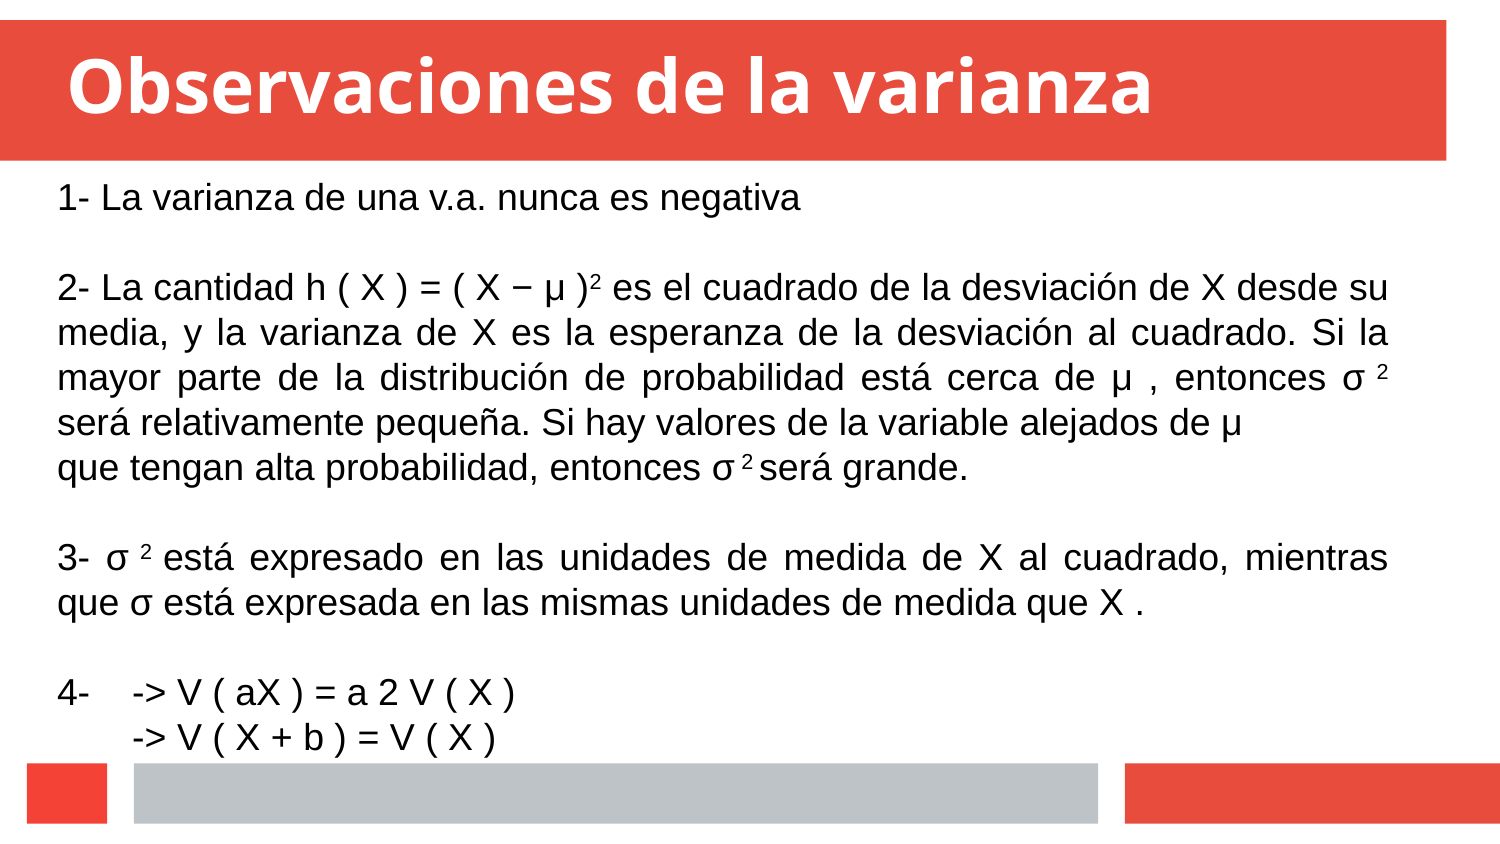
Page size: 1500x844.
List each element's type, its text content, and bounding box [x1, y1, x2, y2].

title Observaciones de la varianza [53, 40, 1447, 141]
list 1- La varianza de una v.a. nunca es negativa 2- La cantidad h ( X ) = ( X − μ )2 es el cuadrado de la desviación de X desde su media, y la varianza de X es la esperanza de la desviación al cuadrado. Si la mayor parte de la distribución de probabilidad está cerca de μ , entonces σ 2 será relativamente pequeña. Si hay valores de la variable alejados de μ que tengan alta probabilidad, entonces σ 2 será grande. 3- σ 2 está expresado en las unidades de medida de X al cuadrado, mientras que σ está expresada en las mismas unidades de medida que X . 4- -> V ( aX ) = a 2 V ( X ) -> V ( X + b ) = V ( X ) [44, 160, 1402, 683]
